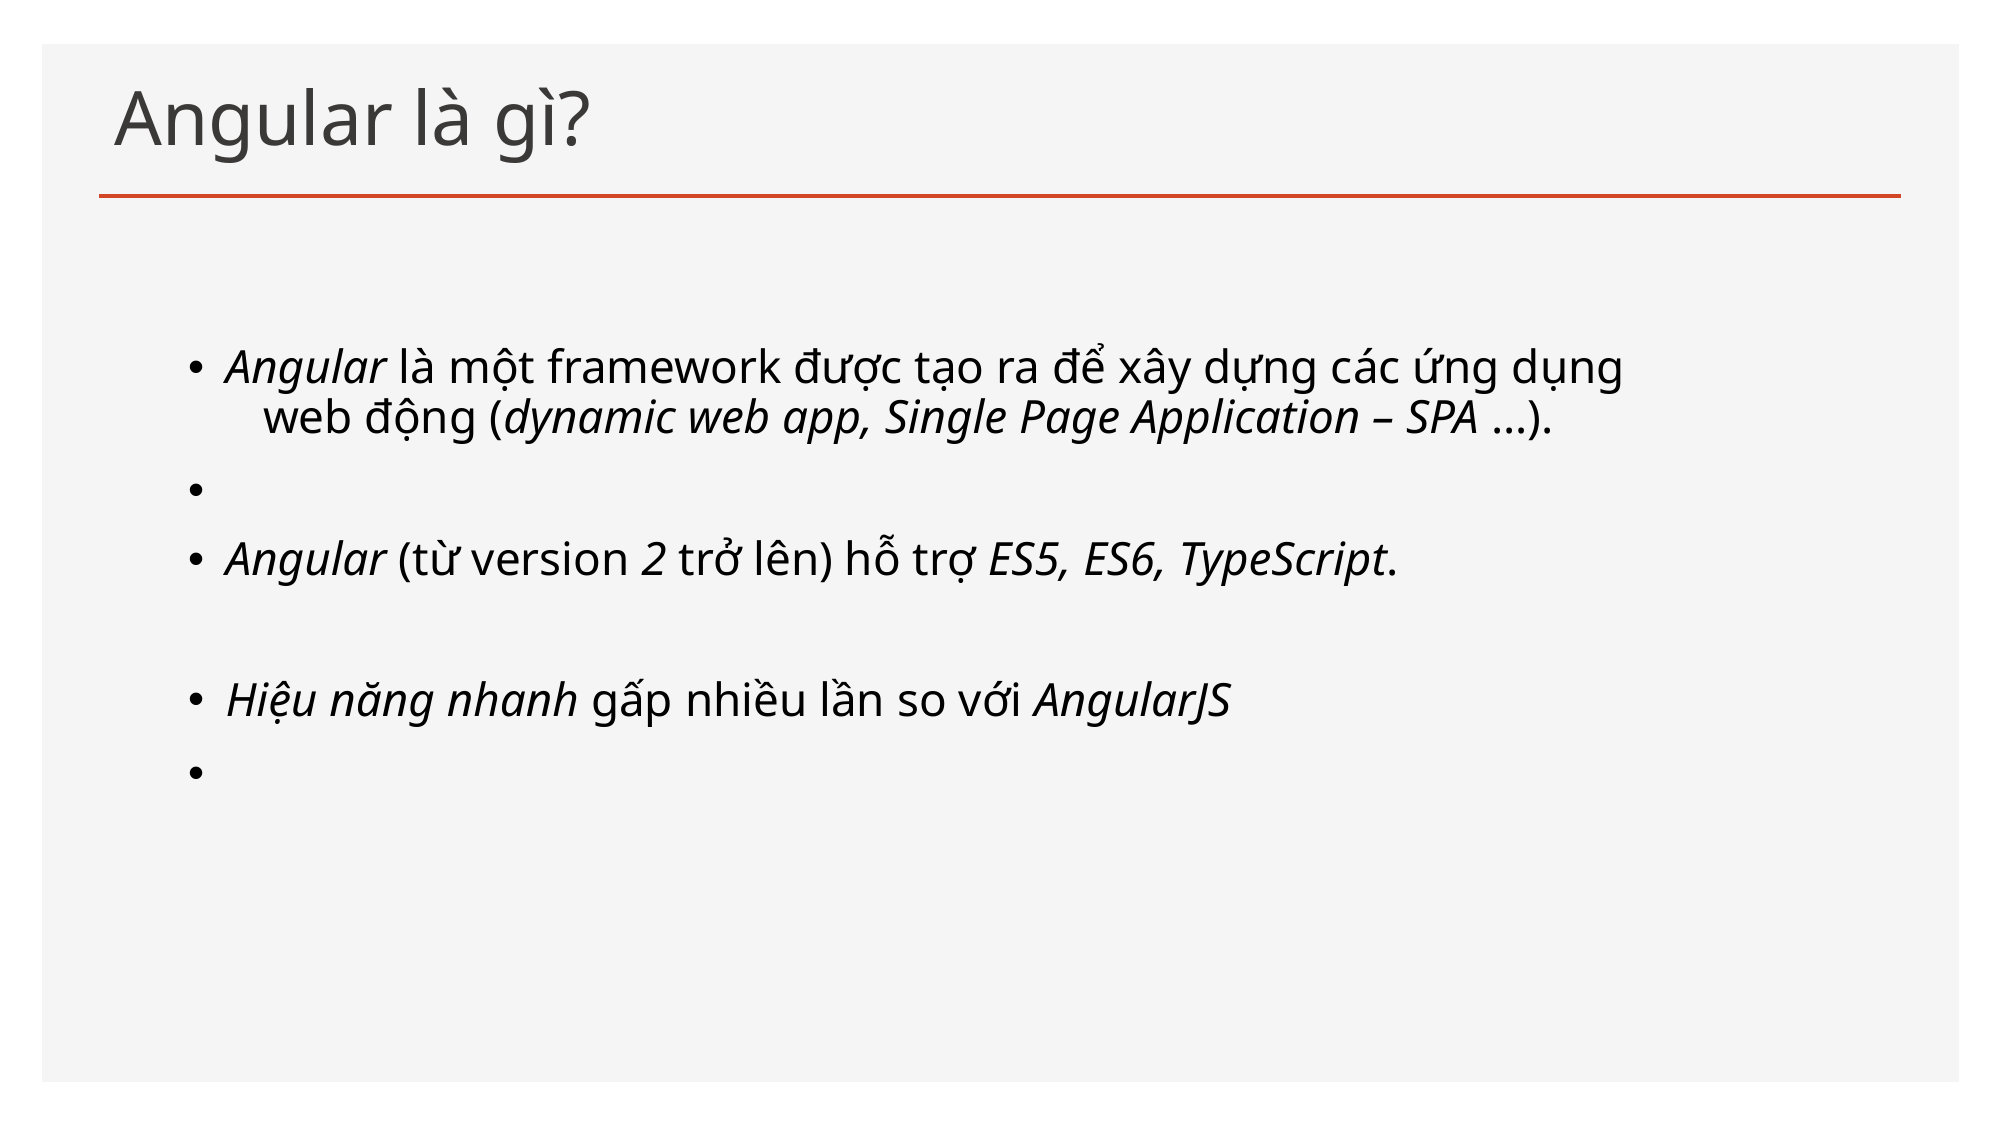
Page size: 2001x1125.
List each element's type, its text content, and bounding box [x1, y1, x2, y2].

text_box Angular là gì? [99, 73, 1901, 197]
list Angular là một framework được tạo ra để xây dựng các ứng dụng web động (dynamic web app, Single Page Application – SPA …). Angular (từ version 2 trở lên) hỗ trợ ES5, ES6, TypeScript. Hiệu năng nhanh gấp nhiều lần so với AngularJS [173, 336, 1723, 990]
